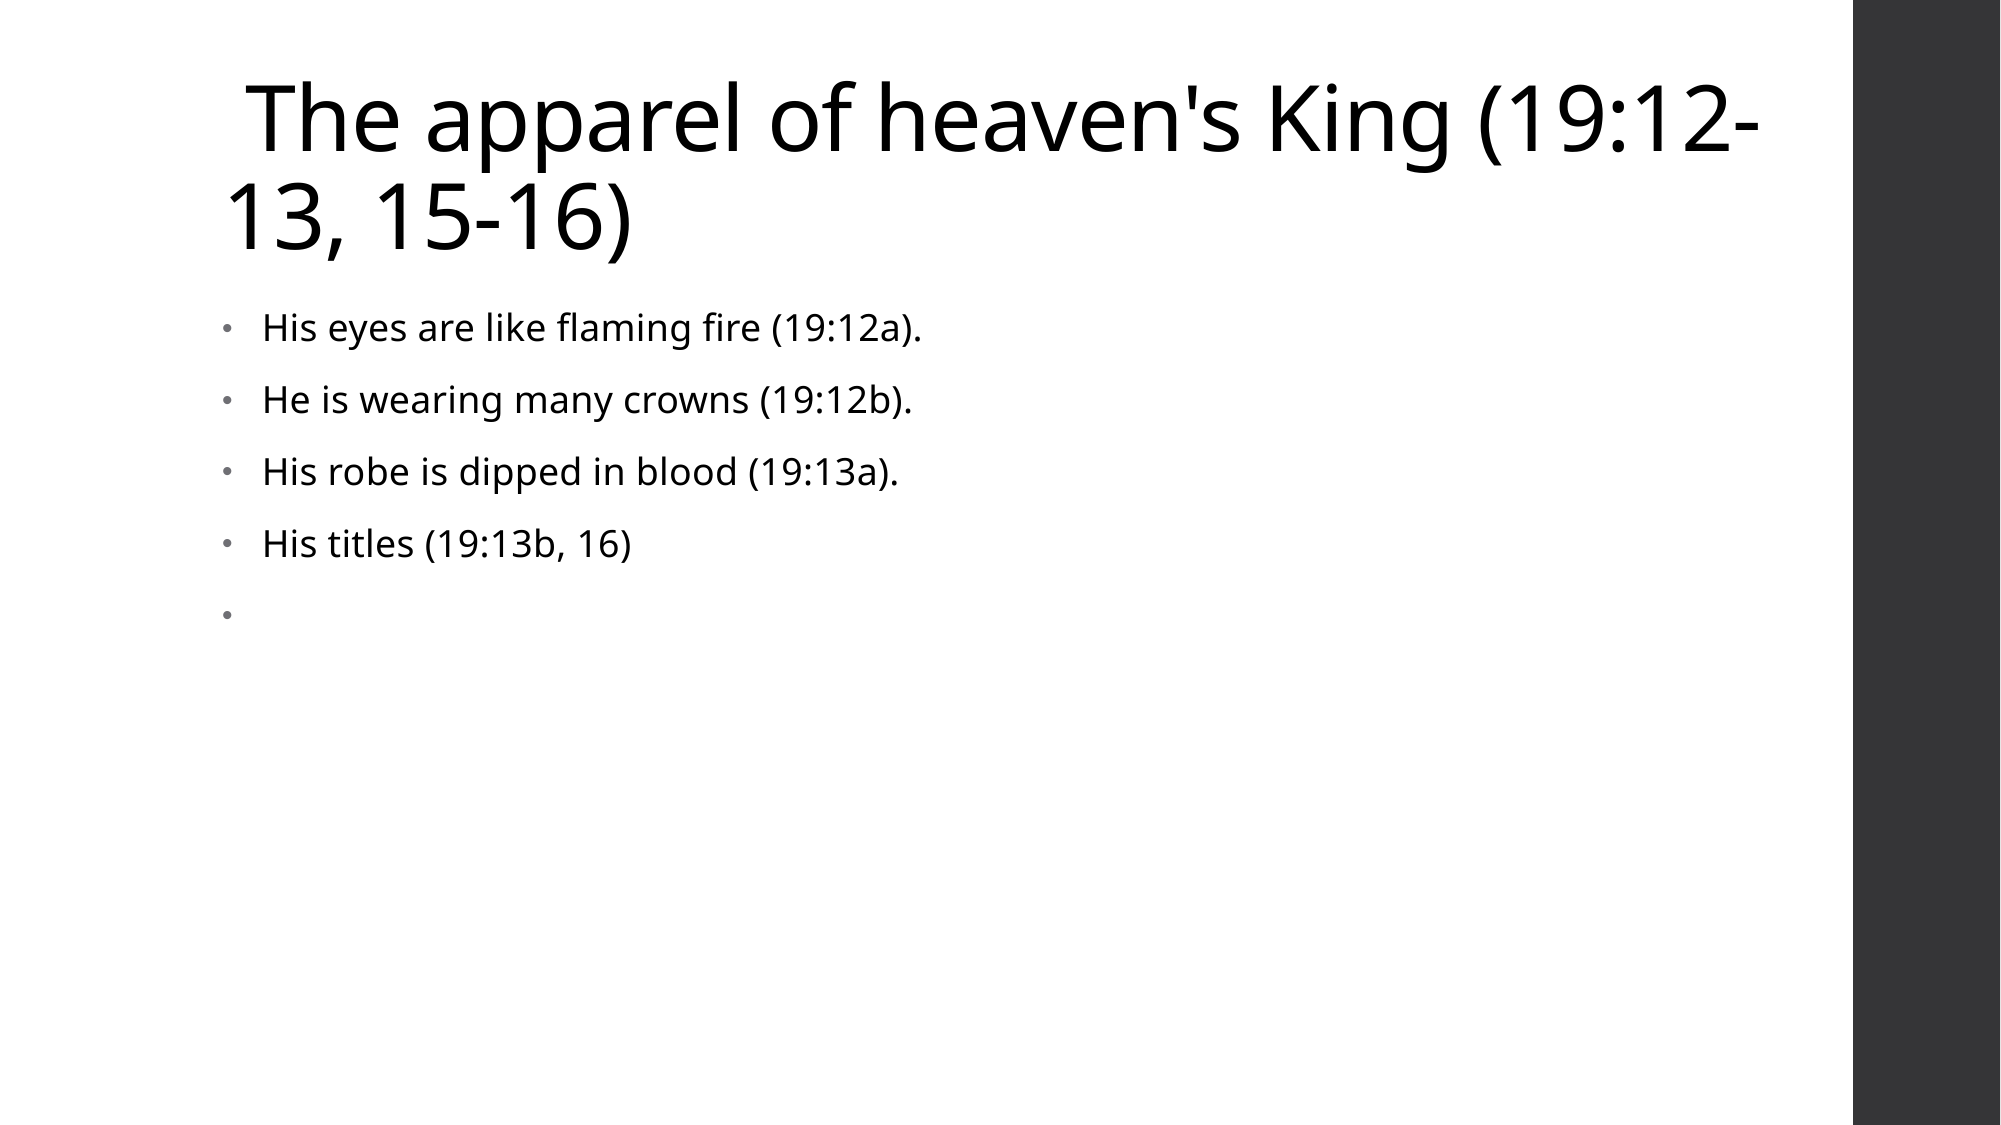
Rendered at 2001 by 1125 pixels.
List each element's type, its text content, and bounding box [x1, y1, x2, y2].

list His eyes are like flaming fire (19:12a). He is wearing many crowns (19:12b). His robe is dipped in blood (19:13a). His titles (19:13b, 16) [206, 299, 1617, 1014]
title The apparel of heaven's King (19:12-13, 15-16) [206, 60, 1797, 278]
